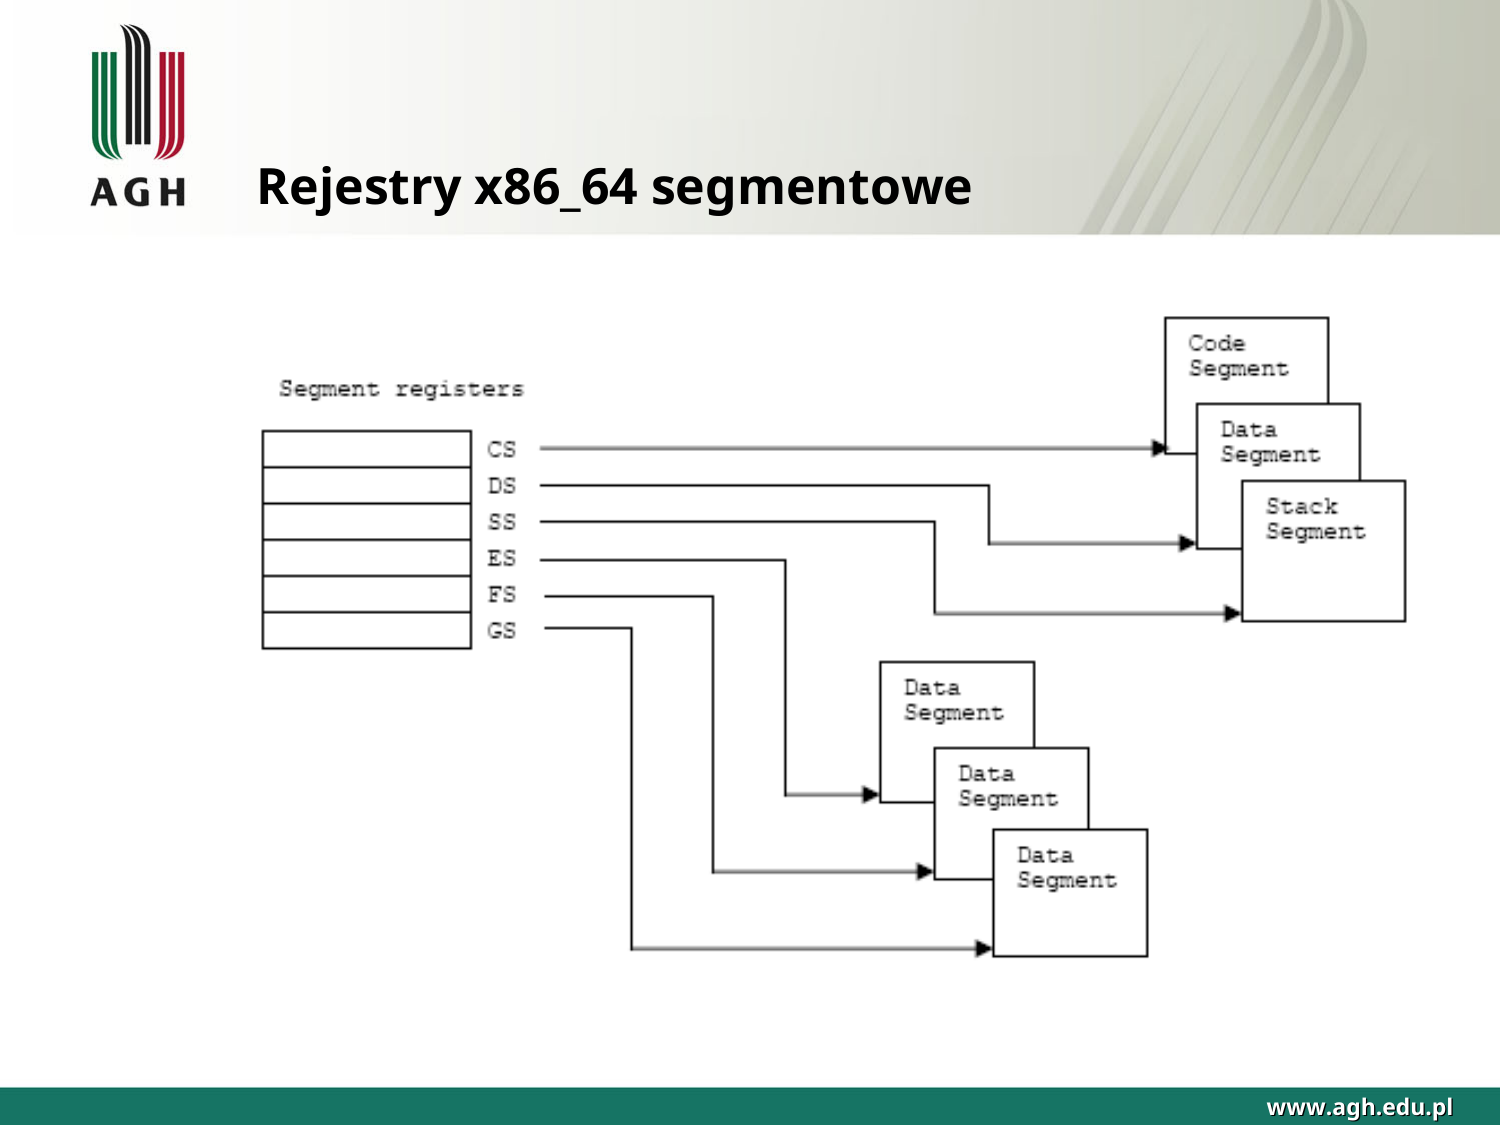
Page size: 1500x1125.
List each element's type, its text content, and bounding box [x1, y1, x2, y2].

picture [0, 0, 1500, 1125]
text_box www.agh.edu.pl [1251, 1084, 1500, 1125]
title Rejestry x86_64 segmentowe [242, 129, 1436, 241]
